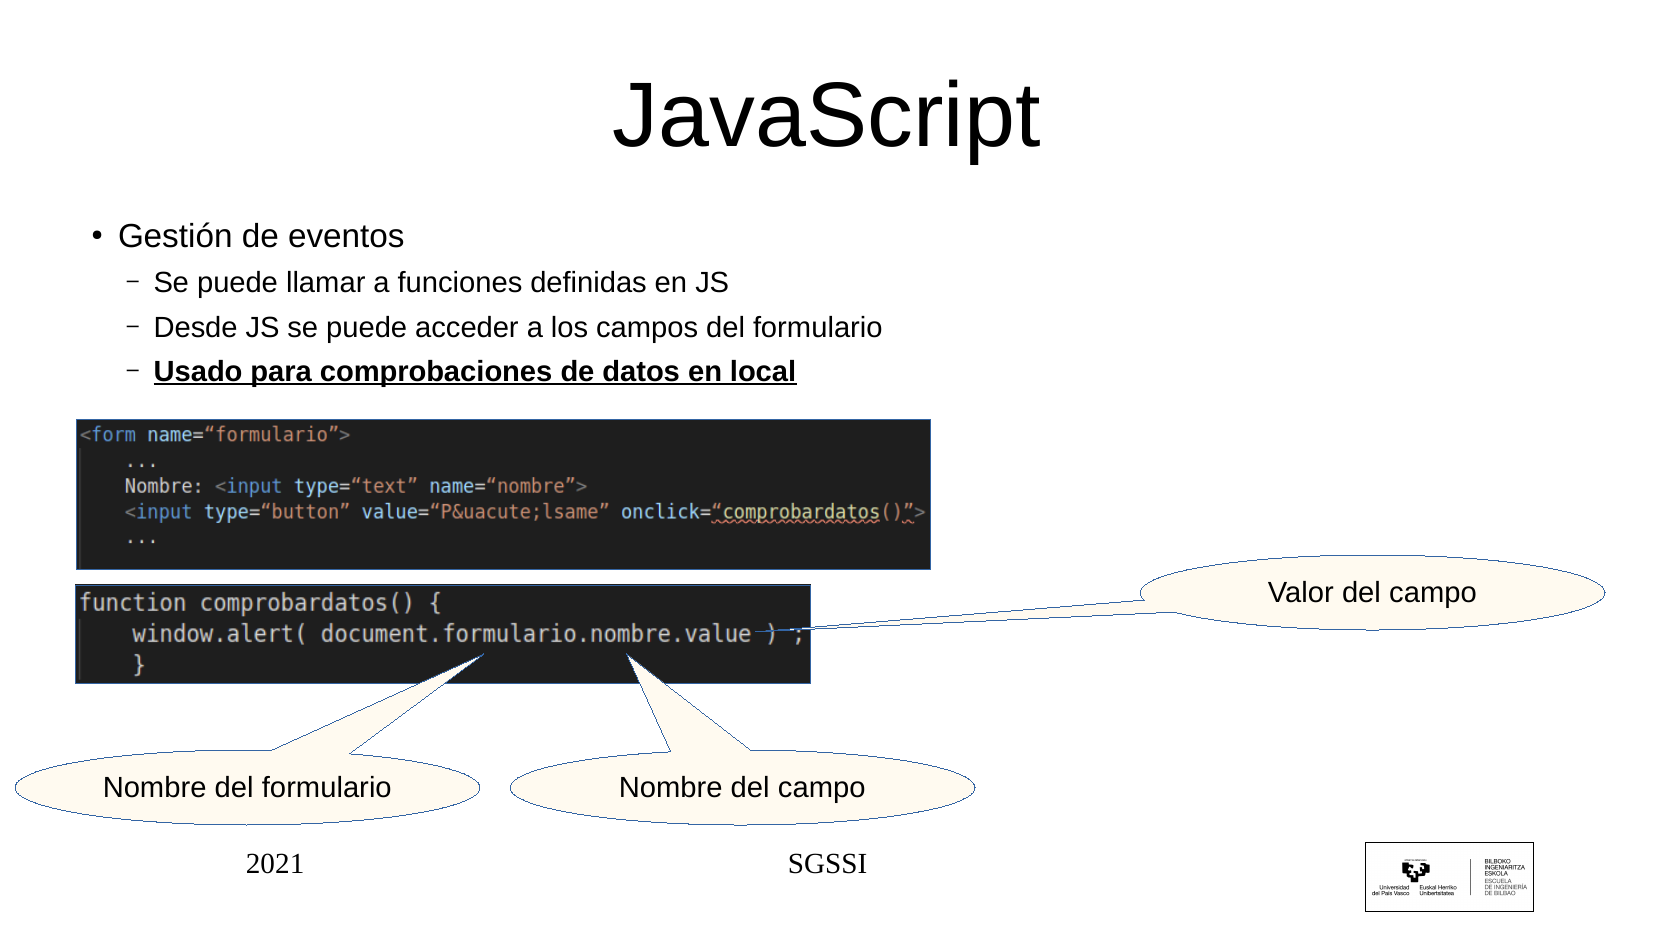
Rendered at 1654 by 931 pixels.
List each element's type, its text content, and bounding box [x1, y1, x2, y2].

text_box Valor del campo [755, 555, 1606, 632]
picture [76, 419, 931, 570]
text_box Nombre del formulario [15, 653, 484, 826]
list Gestión de eventos Se puede llamar a funciones definidas en JS Desde JS se puede acceder a los campos del formulario Usado para comprobaciones de datos en local [82, 217, 1456, 391]
text_box Nombre del campo [510, 653, 976, 826]
picture [1366, 843, 1533, 911]
title JavaScript [82, 37, 1571, 193]
picture [75, 584, 811, 684]
